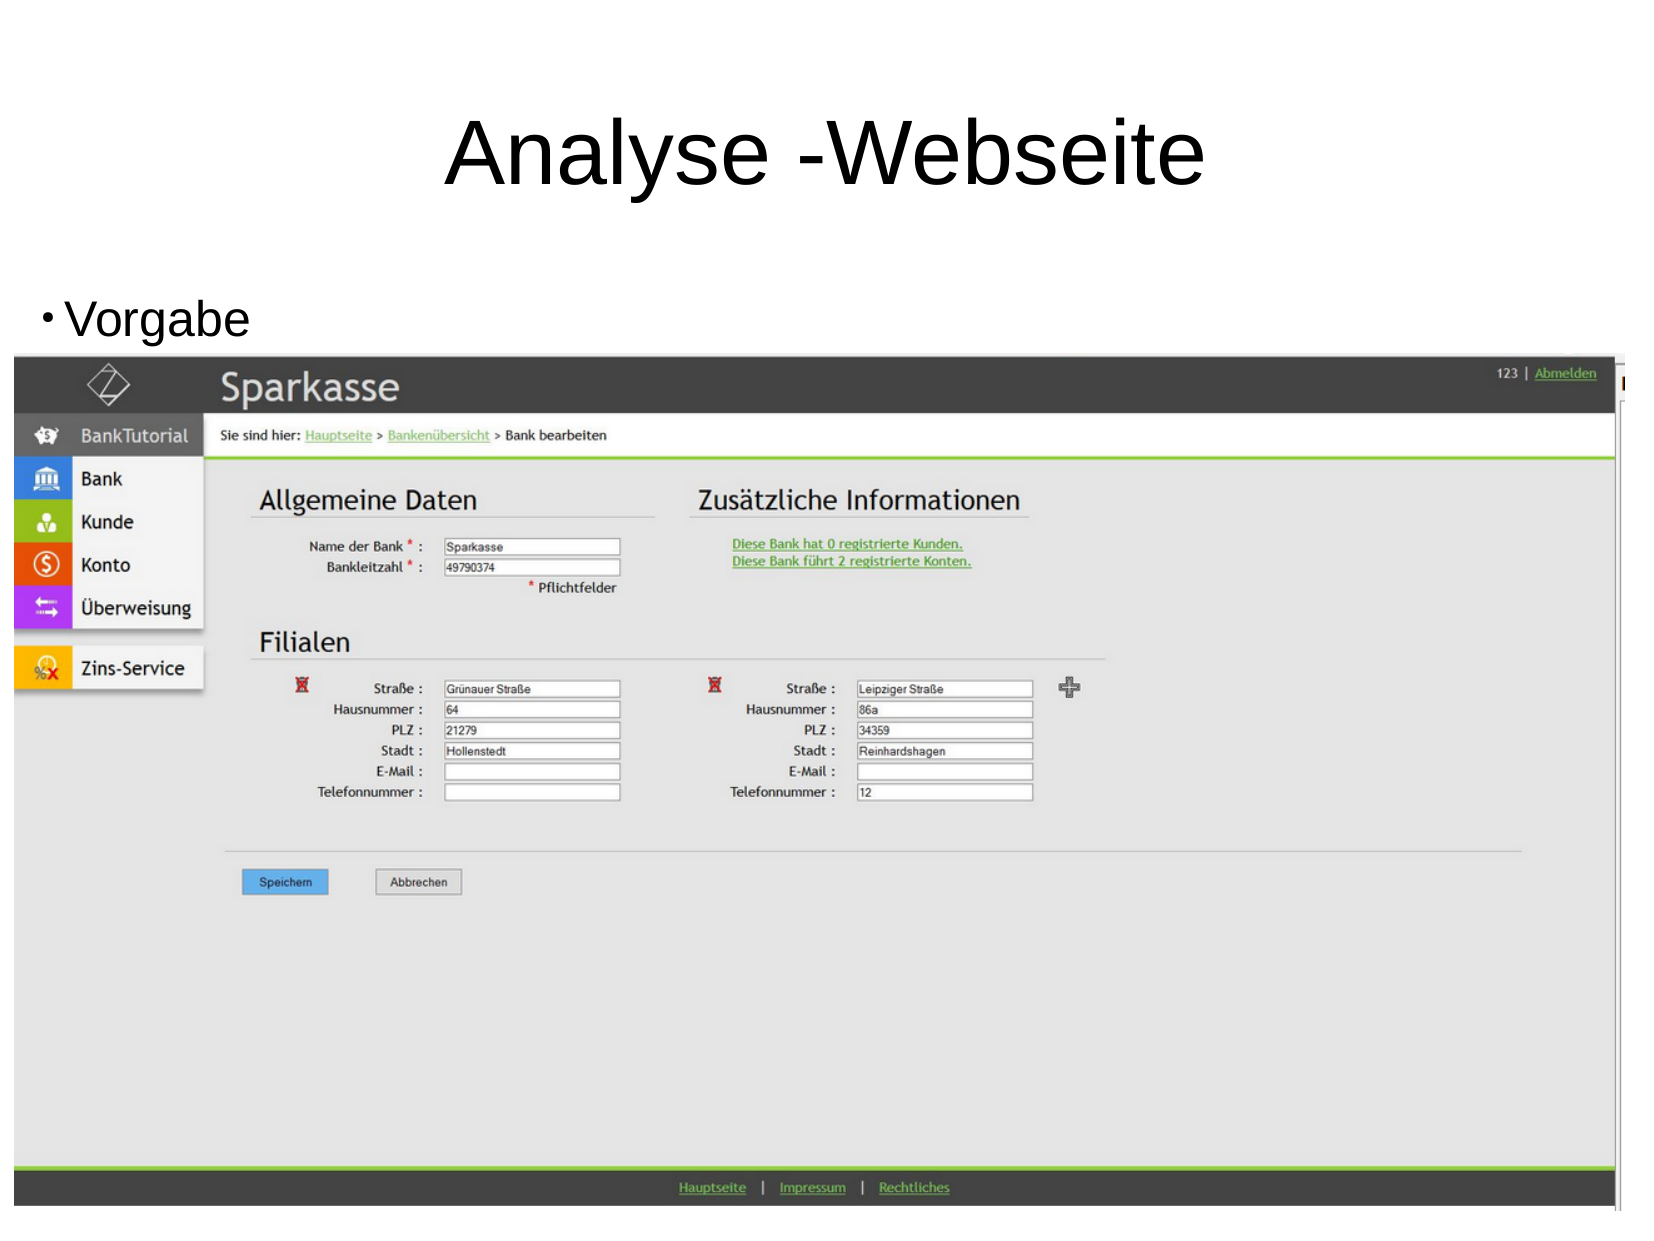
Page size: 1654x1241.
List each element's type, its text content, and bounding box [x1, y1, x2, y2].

text_box Vorgabe [26, 283, 266, 355]
picture [14, 353, 1625, 1211]
title Analyse -Webseite [82, 49, 1571, 257]
